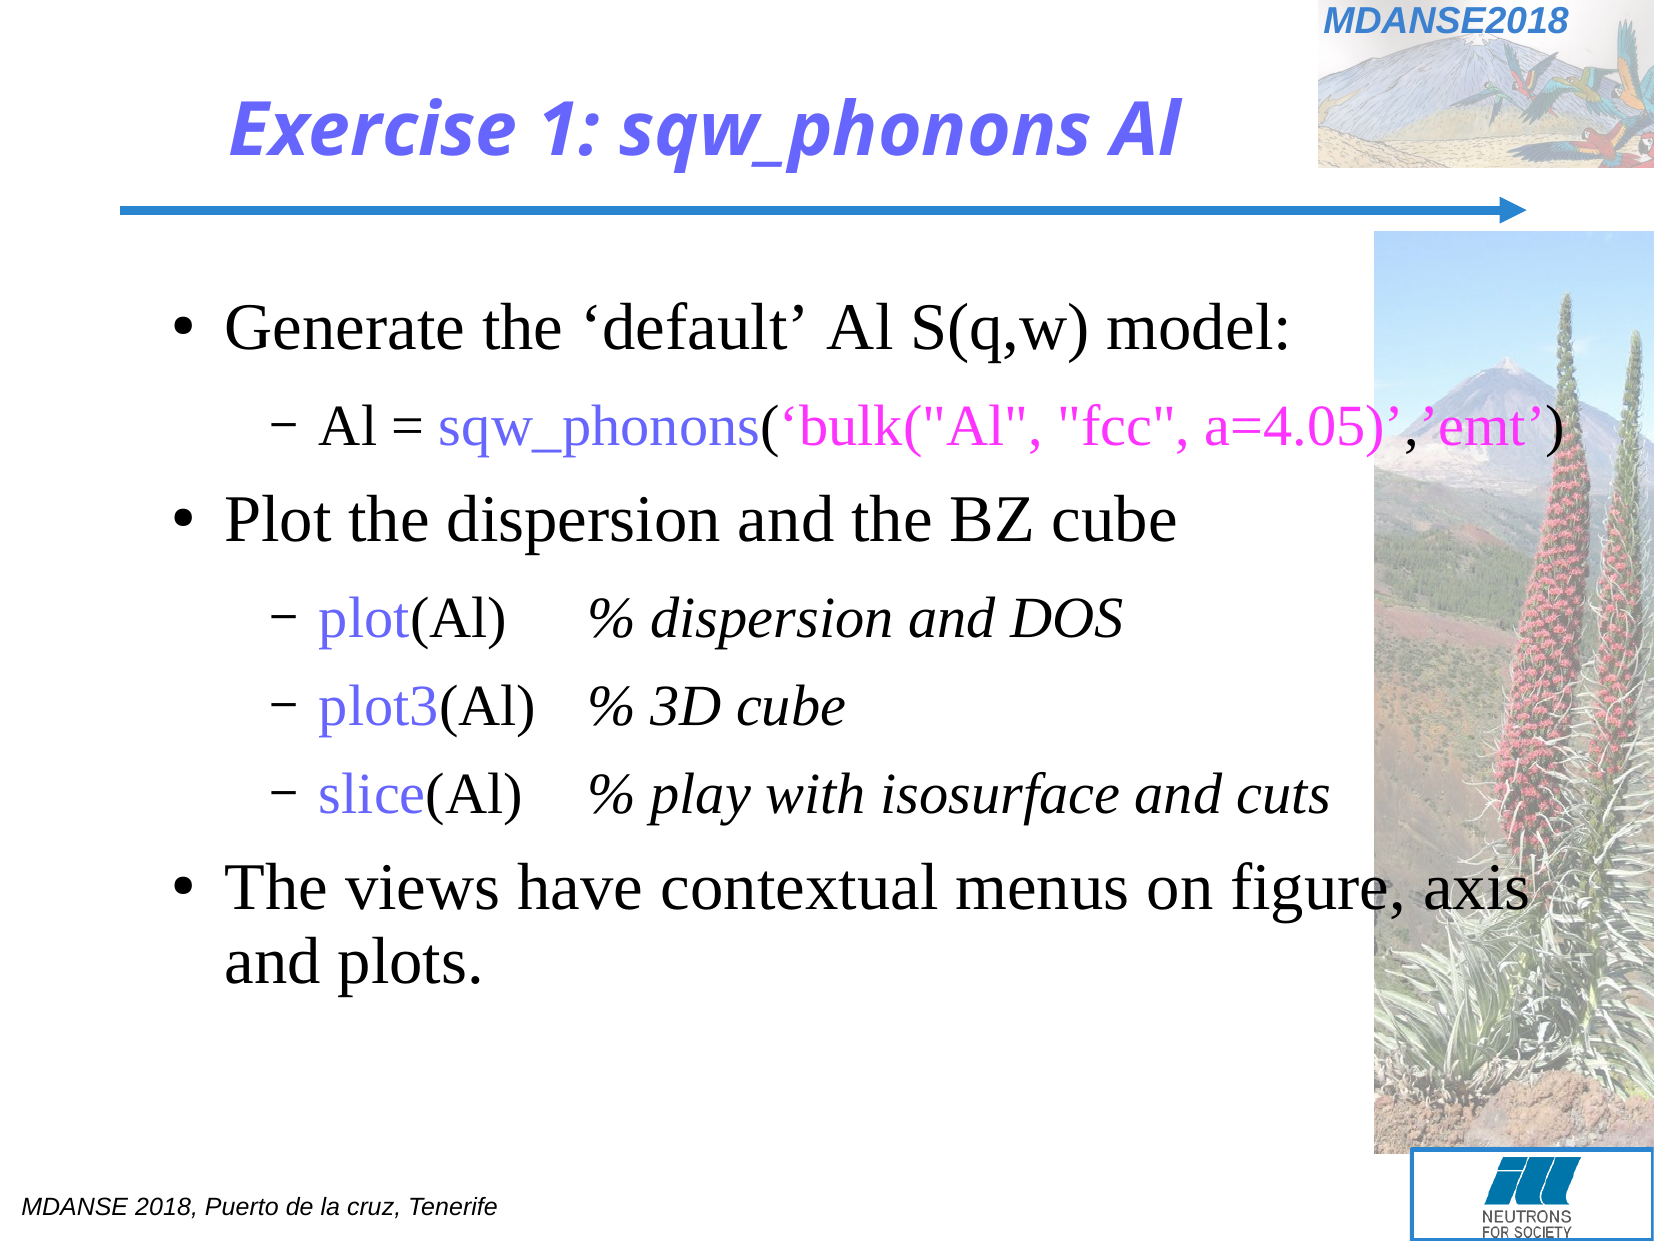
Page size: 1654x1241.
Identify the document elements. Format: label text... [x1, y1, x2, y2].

picture [1479, 1153, 1583, 1241]
list Generate the ‘default’ Al S(q,w) model: Al = sqw_phonons(‘bulk("Al", "fcc", a=4.05)’,’emt’) Plot the dispersion and the BZ cube plot(Al) % dispersion and DOS plot3(Al) % 3D cube slice(Al) % play with isosurface and cuts The views have contextual menus on figure, axis and plots. [82, 290, 1571, 1010]
title Exercise 1: sqw_phonons Al [82, 49, 1328, 203]
